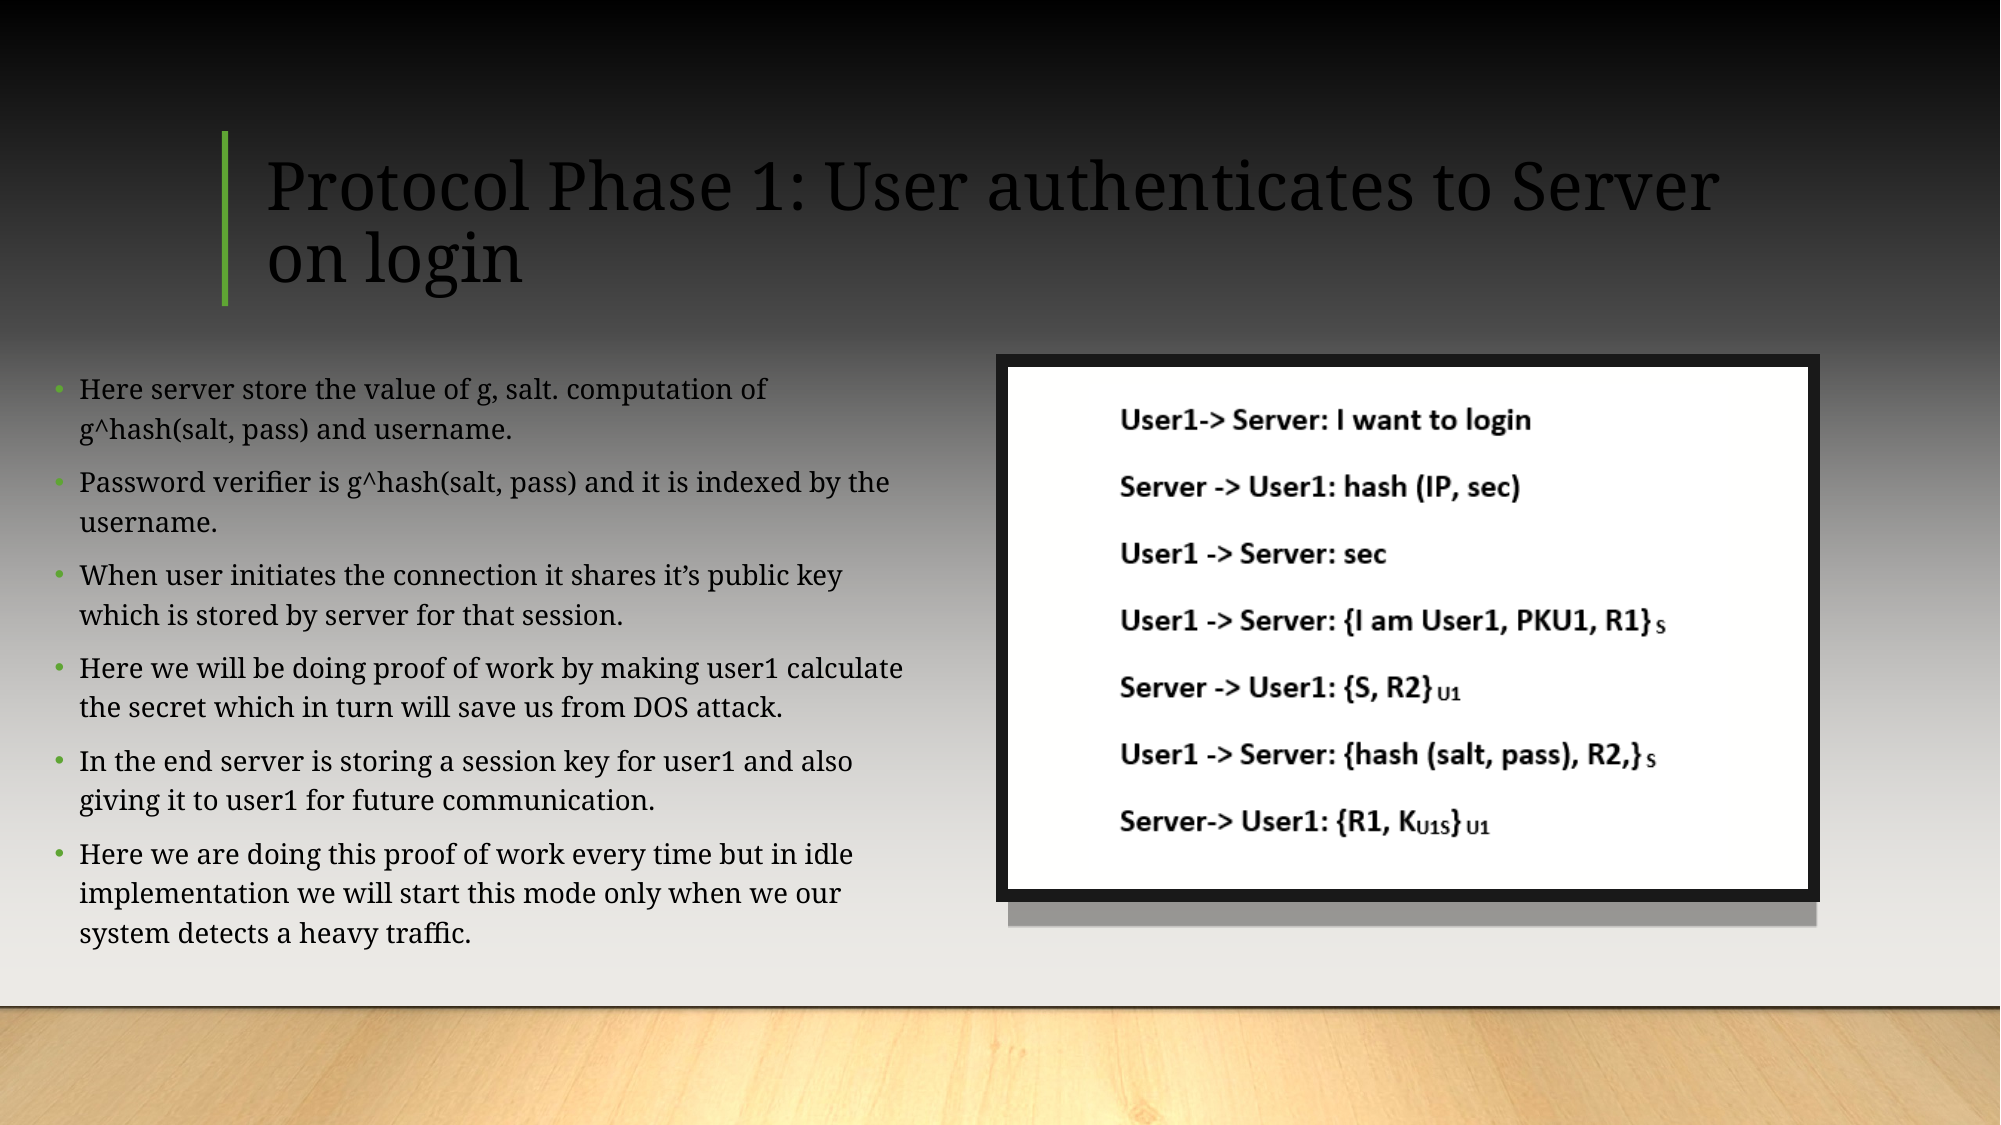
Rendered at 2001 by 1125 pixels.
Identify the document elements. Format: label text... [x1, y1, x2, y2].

picture [0, 1006, 2000, 1125]
picture [1089, 384, 1728, 870]
list Here server store the value of g, salt. computation of g^hash(salt, pass) and username. Password verifier is g^hash(salt, pass) and it is indexed by the username. When user initiates the connection it shares it’s public key which is stored by server for that session. Here we will be doing proof of work by making user1 calculate the secret which in turn will save us from DOS attack. In the end server is storing a session key for user1 and also giving it to user1 for future communication. Here we are doing this proof of work every time but in idle implementation we will start this mode only when we our system detects a heavy traffic. [39, 358, 921, 996]
title Protocol Phase 1: User authenticates to Server on login [251, 131, 1814, 305]
text_box [1002, 358, 1814, 897]
